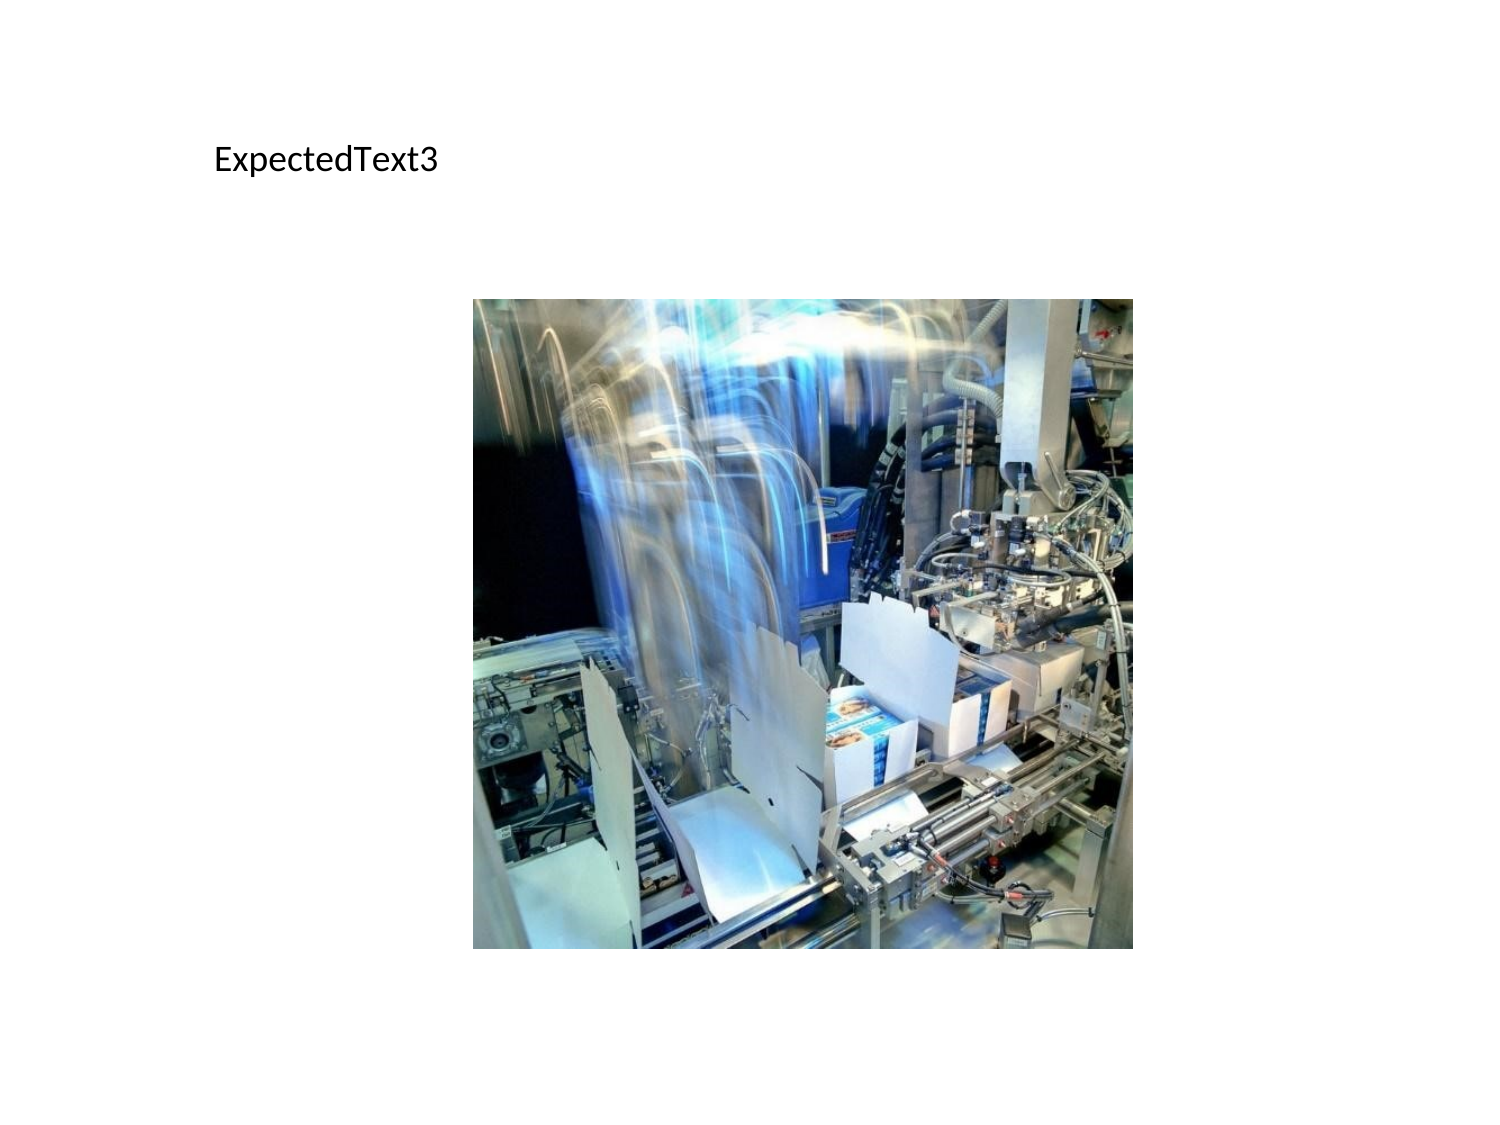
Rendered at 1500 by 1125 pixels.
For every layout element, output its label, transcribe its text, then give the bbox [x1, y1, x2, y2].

picture [473, 299, 1133, 949]
text_box ExpectedText3 [199, 125, 454, 187]
